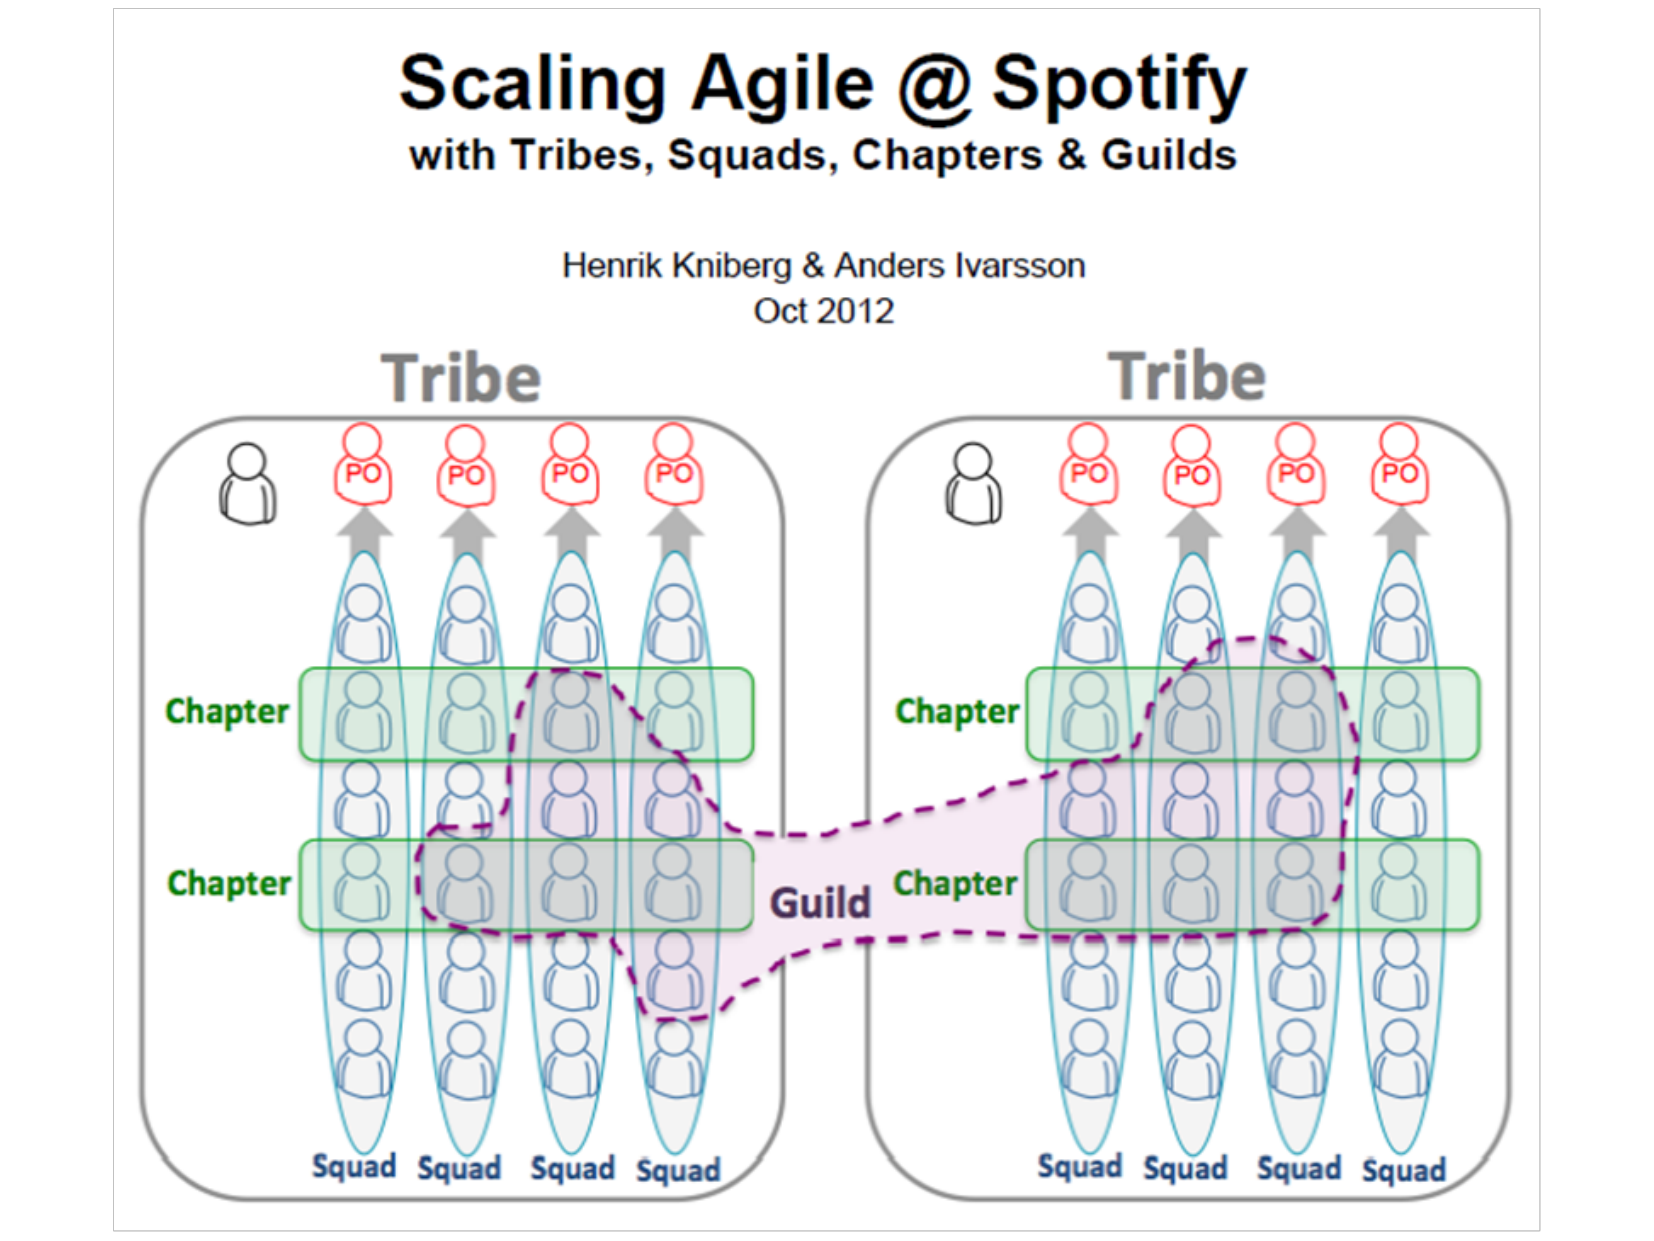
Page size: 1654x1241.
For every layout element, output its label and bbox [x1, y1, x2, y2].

picture [112, 7, 1542, 1233]
